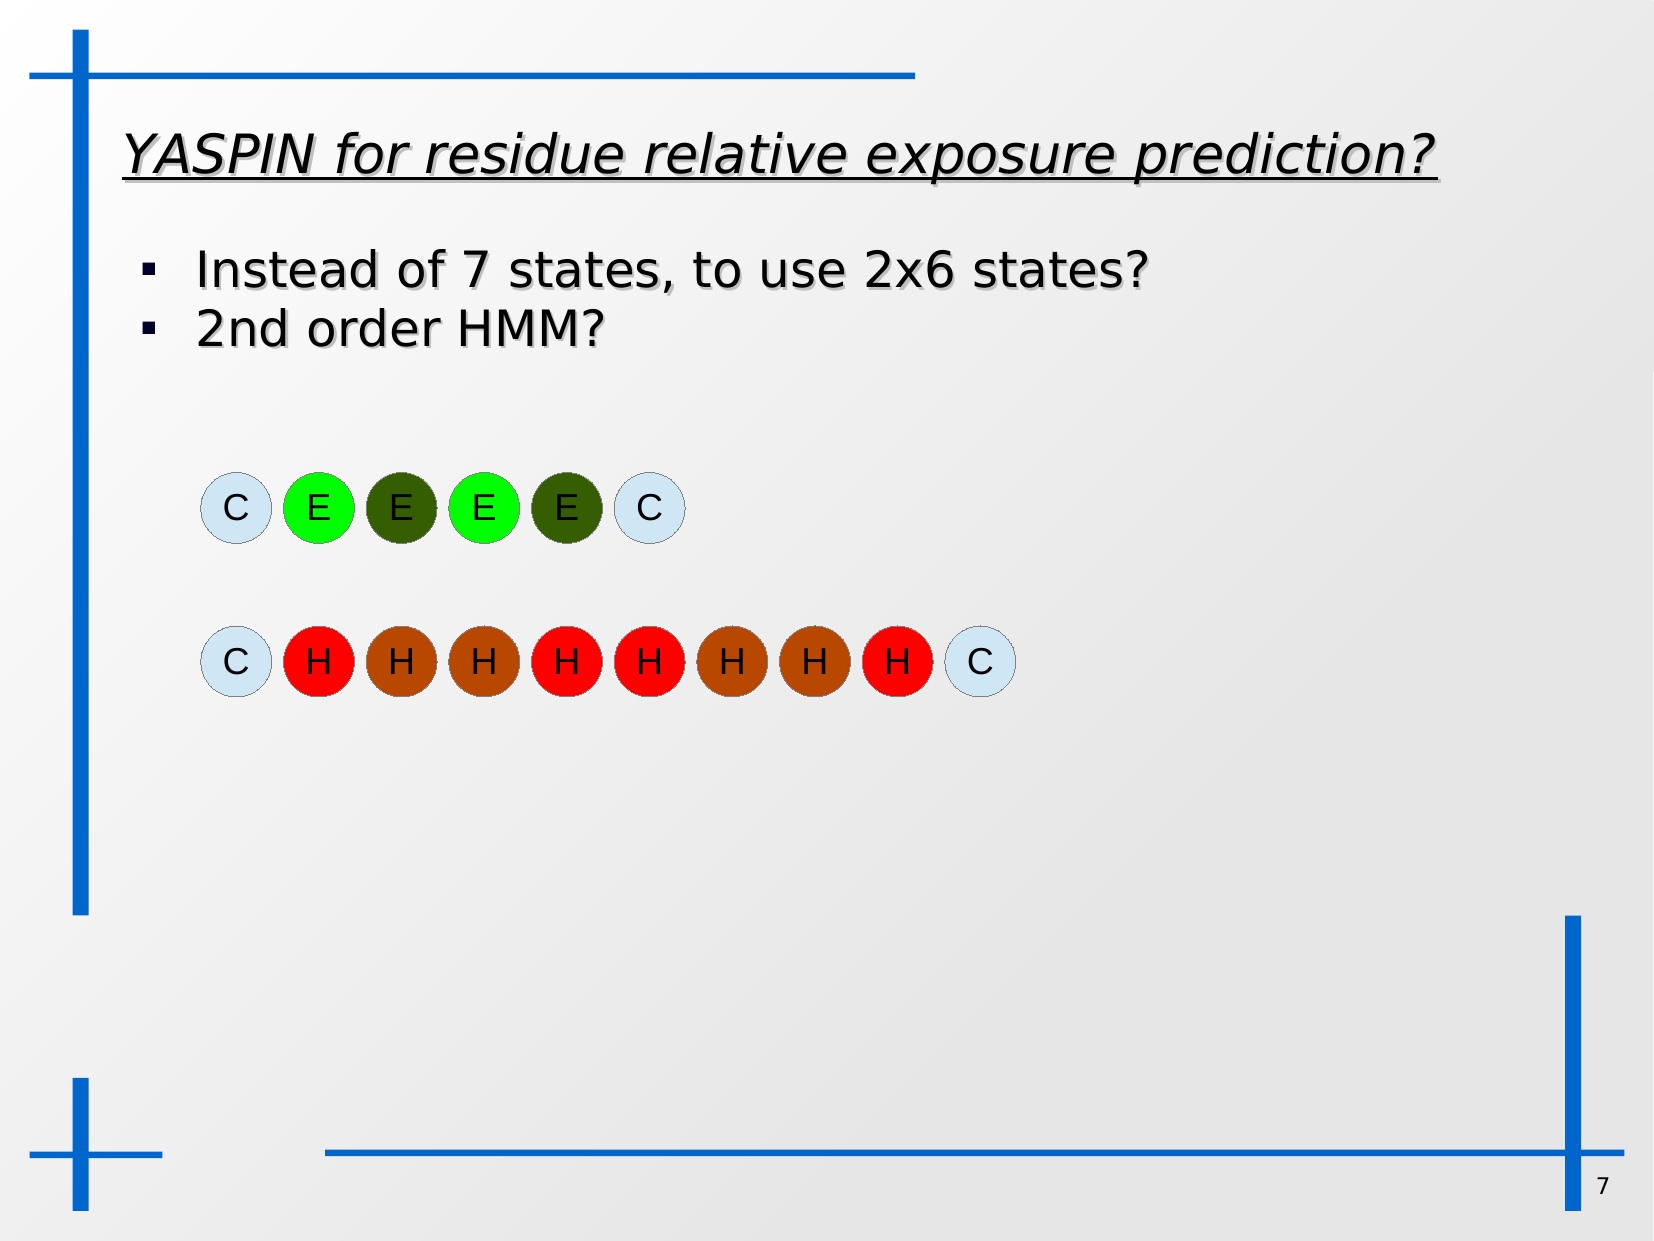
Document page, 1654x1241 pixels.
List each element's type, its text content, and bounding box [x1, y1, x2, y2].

text_box E [448, 472, 520, 544]
list Instead of 7 states, to use 2x6 states? 2nd order HMM? [124, 241, 1526, 1133]
text_box H [366, 626, 438, 697]
text_box H [862, 625, 934, 697]
text_box H [531, 626, 603, 697]
text_box C [200, 626, 272, 697]
text_box H [696, 625, 768, 697]
title YASPIN for residue relative exposure prediction? [122, 91, 1524, 219]
text_box H [779, 625, 851, 697]
text_box H [448, 625, 520, 697]
text_box E [283, 472, 355, 544]
text_box E [531, 472, 603, 544]
text_box H [283, 626, 355, 697]
text_box E [366, 472, 438, 544]
text_box C [944, 625, 1016, 697]
text_box C [614, 472, 686, 544]
text_box H [614, 626, 686, 697]
text_box C [200, 472, 272, 544]
